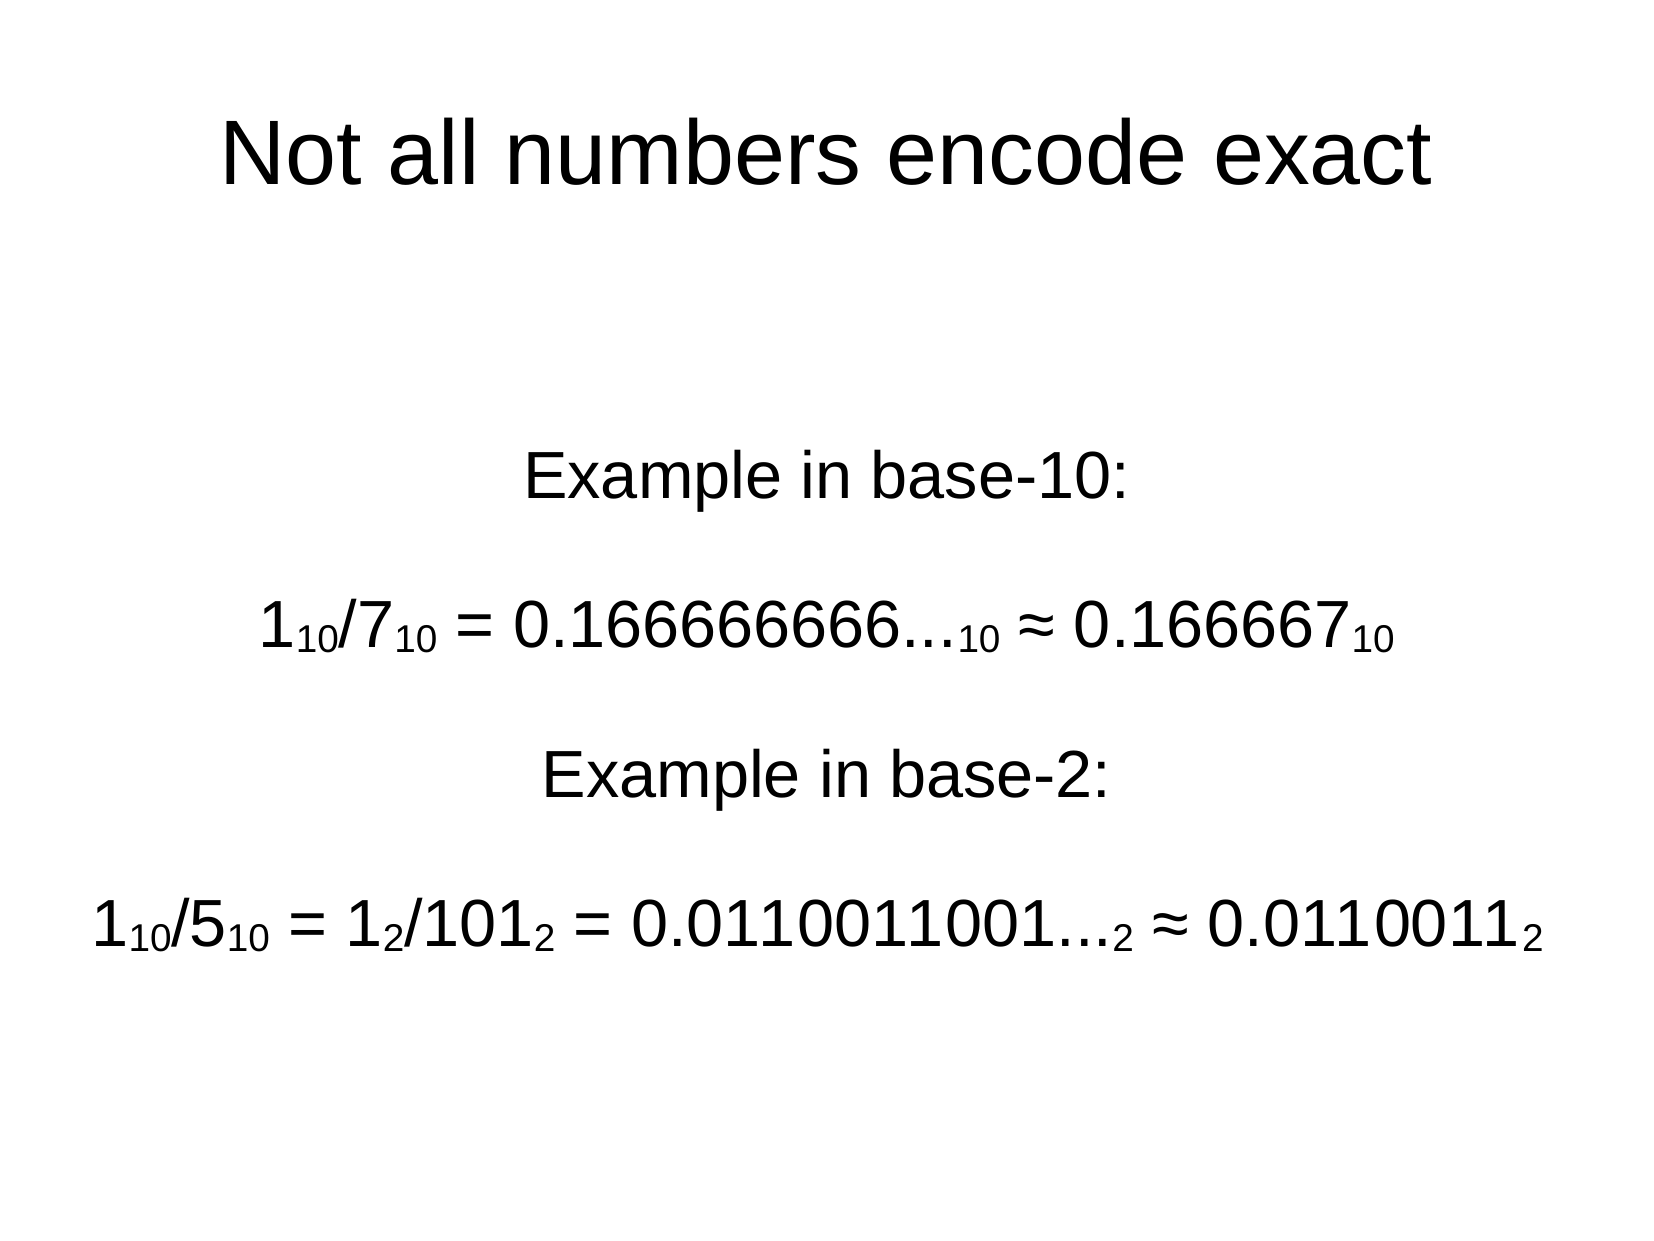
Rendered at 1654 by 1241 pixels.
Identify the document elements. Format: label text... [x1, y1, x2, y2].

title Not all numbers encode exact [82, 56, 1571, 250]
subtitle Example in base-10: 110/710 = 0.166666666...10 ≈ 0.16666710 Example in base-2: 110/510 = 12/1012 = 0.0110011001...2 ≈ 0.01100112 [82, 297, 1571, 1102]
